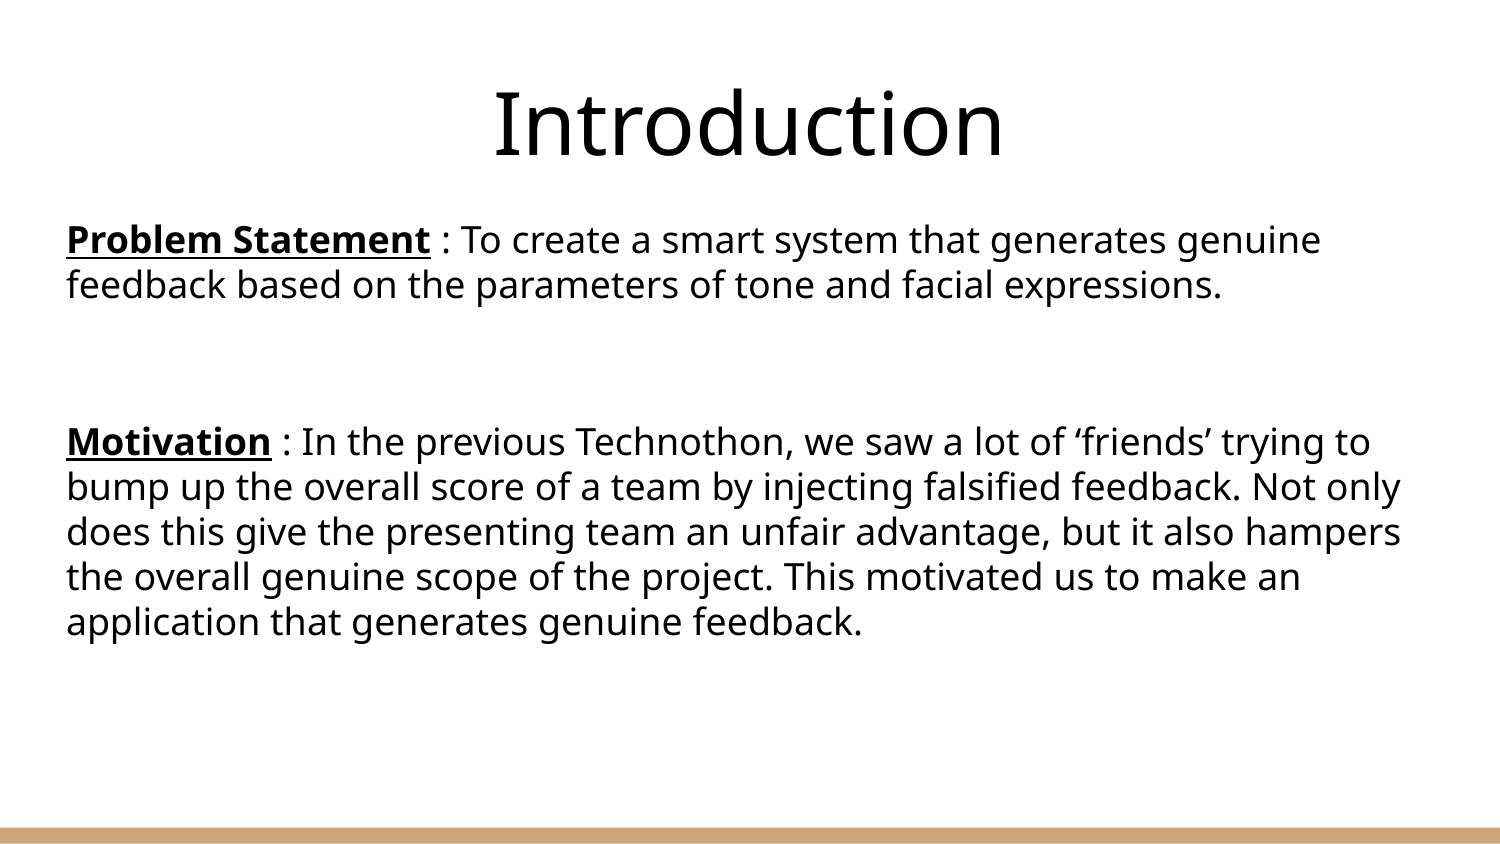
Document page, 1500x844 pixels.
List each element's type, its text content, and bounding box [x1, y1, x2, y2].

list Problem Statement : To create a smart system that generates genuine feedback based on the parameters of tone and facial expressions. Motivation : In the previous Technothon, we saw a lot of ‘friends’ trying to bump up the overall score of a team by injecting falsified feedback. Not only does this give the presenting team an unfair advantage, but it also hampers the overall genuine scope of the project. This motivated us to make an application that generates genuine feedback. [51, 200, 1449, 752]
title Introduction [51, 51, 1449, 189]
